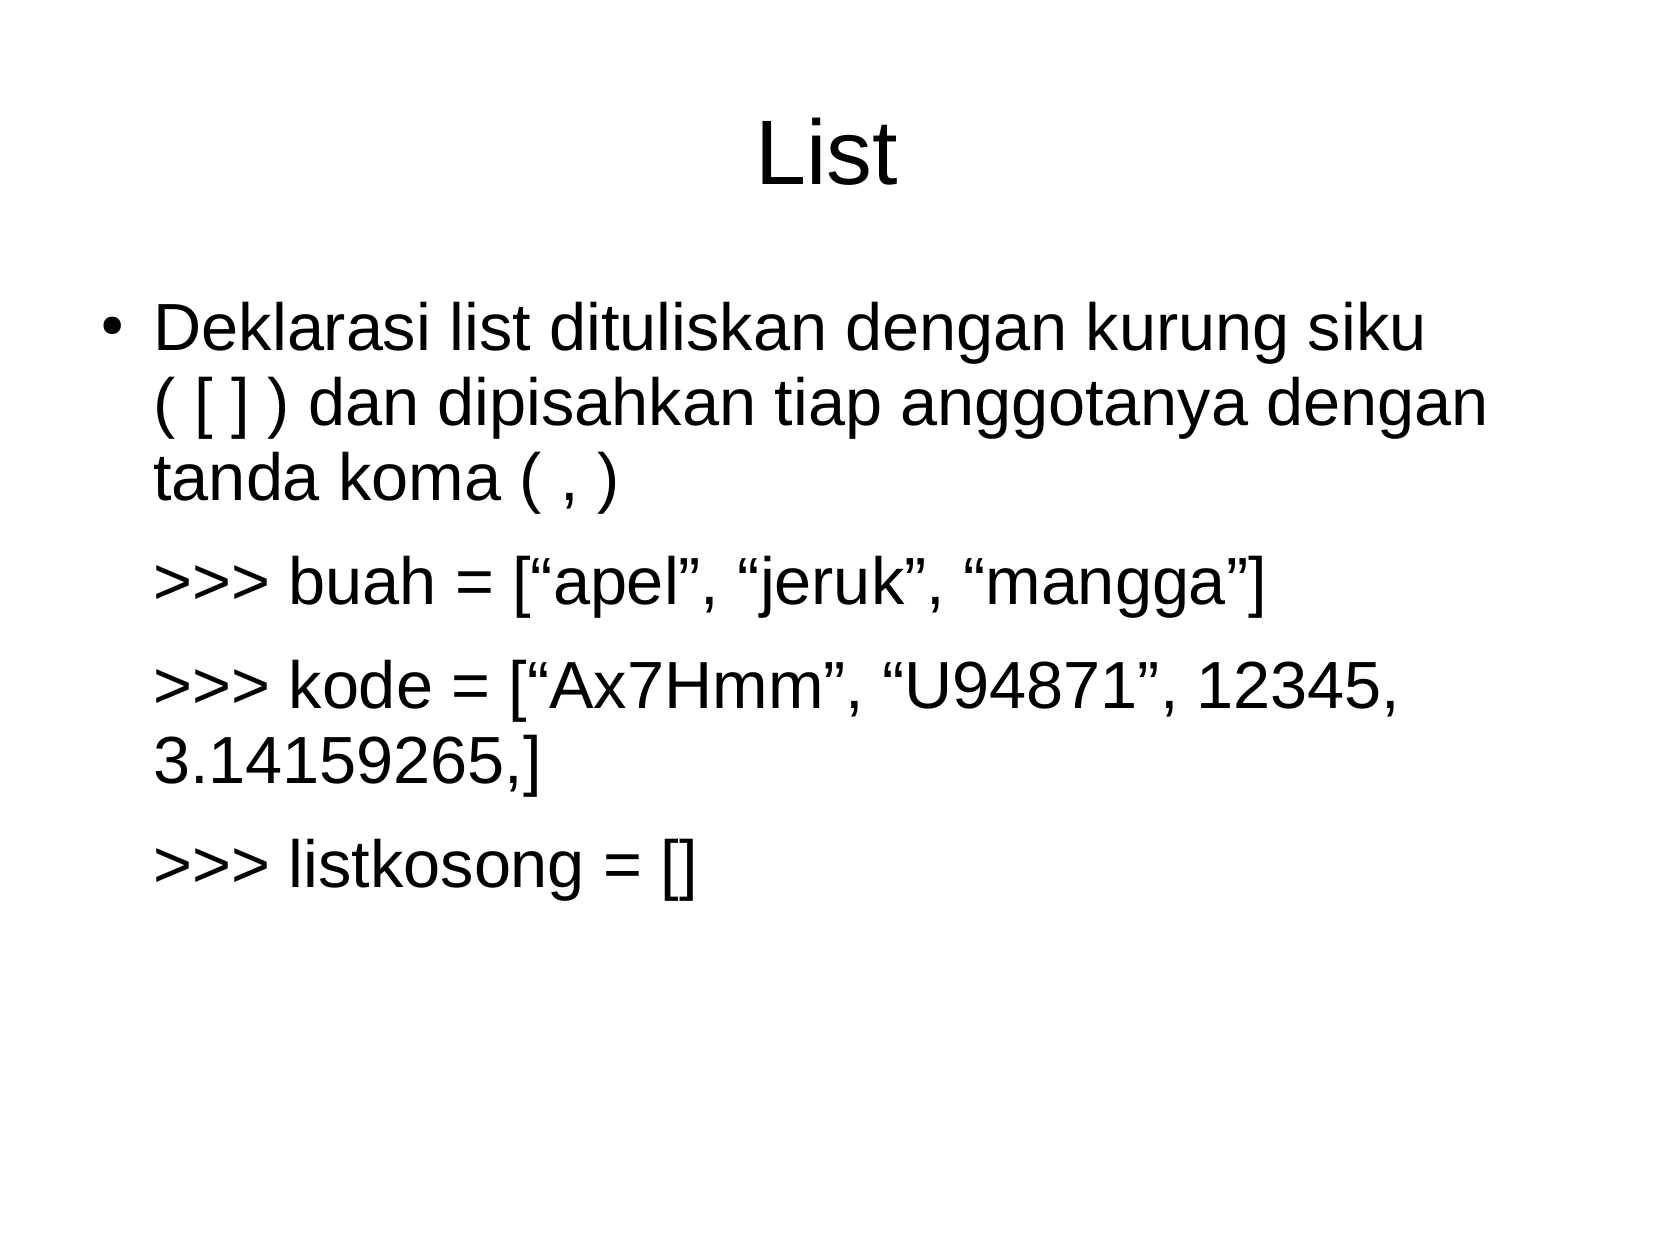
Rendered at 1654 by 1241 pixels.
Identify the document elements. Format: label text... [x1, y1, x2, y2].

title List [82, 49, 1571, 257]
list Deklarasi list dituliskan dengan kurung siku ( [ ] ) dan dipisahkan tiap anggotanya dengan tanda koma ( , ) >>> buah = [“apel”, “jeruk”, “mangga”] >>> kode = [“Ax7Hmm”, “U94871”, 12345, 3.14159265,] >>> listkosong = [] [82, 290, 1571, 1010]
